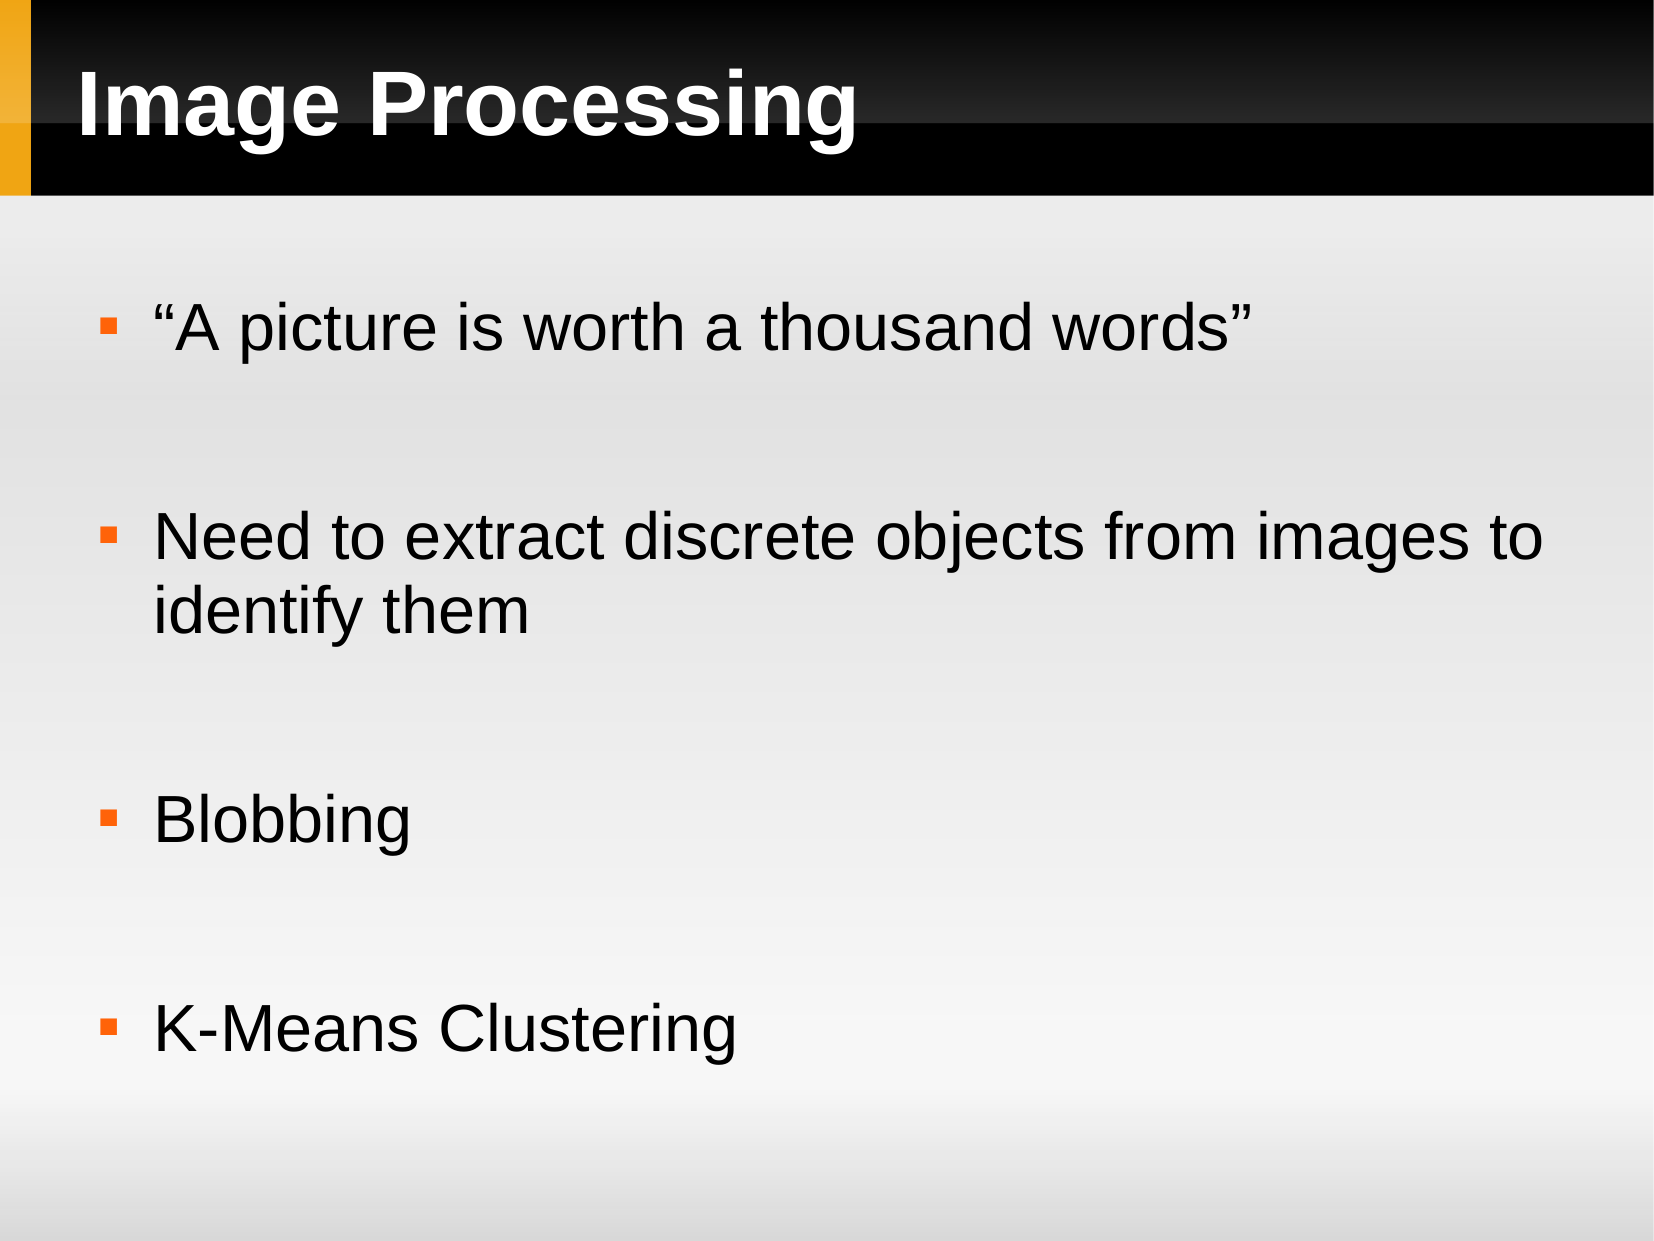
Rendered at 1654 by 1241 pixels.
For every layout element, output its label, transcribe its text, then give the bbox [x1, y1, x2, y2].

title Image Processing [76, 0, 1565, 208]
picture [0, 0, 1654, 1241]
list “A picture is worth a thousand words” Need to extract discrete objects from images to identify them Blobbing K-Means Clustering [82, 290, 1571, 1109]
